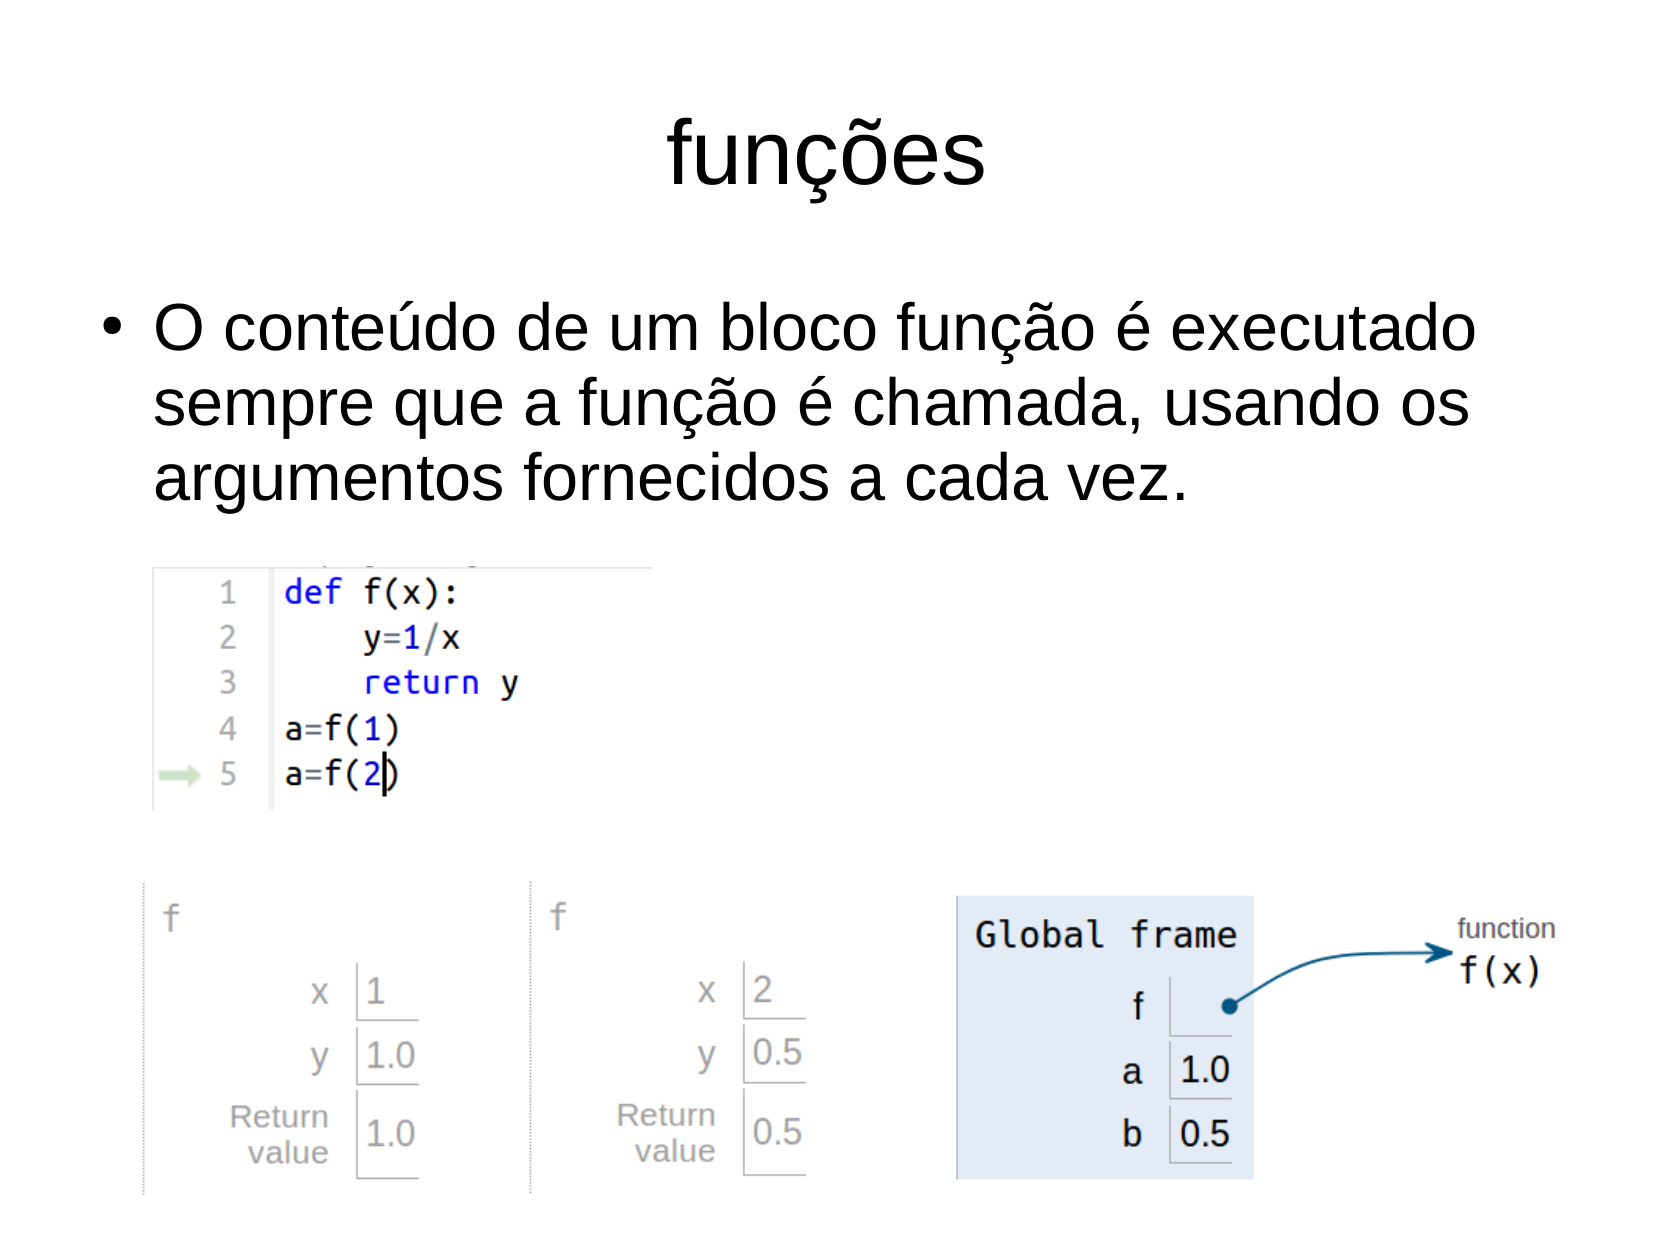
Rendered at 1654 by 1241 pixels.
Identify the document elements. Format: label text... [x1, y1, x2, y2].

picture [944, 871, 1572, 1189]
picture [147, 566, 653, 811]
title funções [82, 49, 1571, 257]
picture [519, 871, 836, 1209]
list O conteúdo de um bloco função é executado sempre que a função é chamada, usando os argumentos fornecidos a cada vez. [82, 290, 1571, 1010]
picture [129, 871, 449, 1206]
